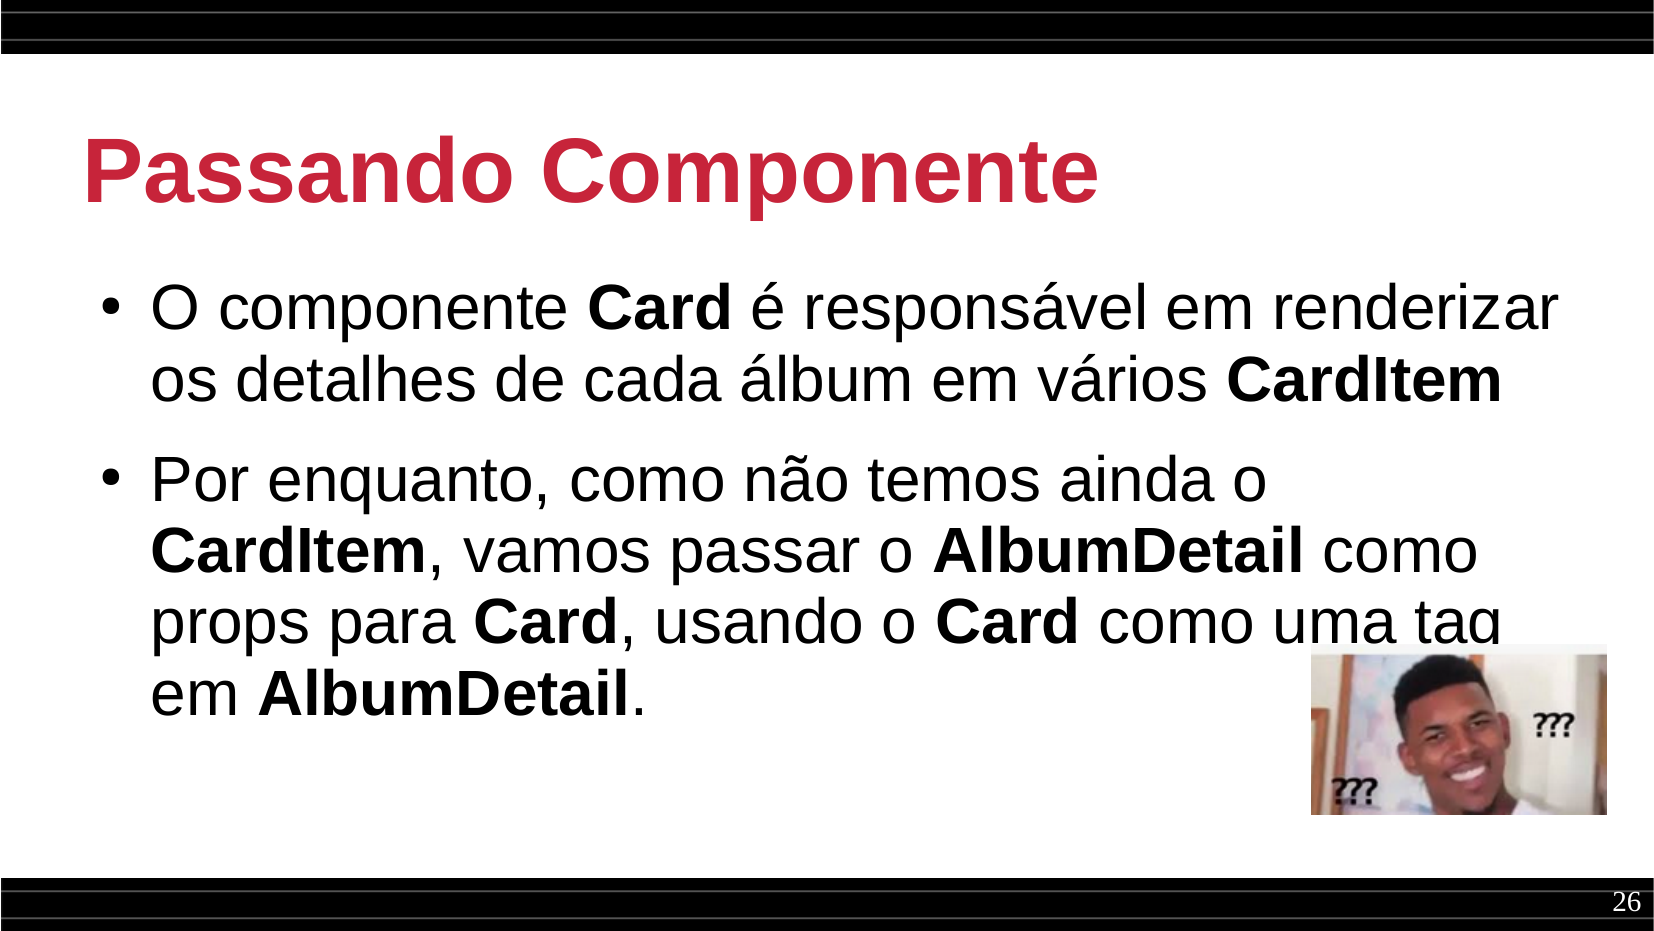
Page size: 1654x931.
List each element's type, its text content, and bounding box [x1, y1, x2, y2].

title Passando Componente [82, 92, 1571, 249]
list O componente Card é responsável em renderizar os detalhes de cada álbum em vários CardItem Por enquanto, como não temos ainda o CardItem, vamos passar o AlbumDetail como props para Card, usando o Card como uma tag em AlbumDetail. [82, 271, 1571, 758]
picture [1, 0, 1654, 54]
picture [1, 878, 1654, 931]
picture [1311, 644, 1607, 815]
